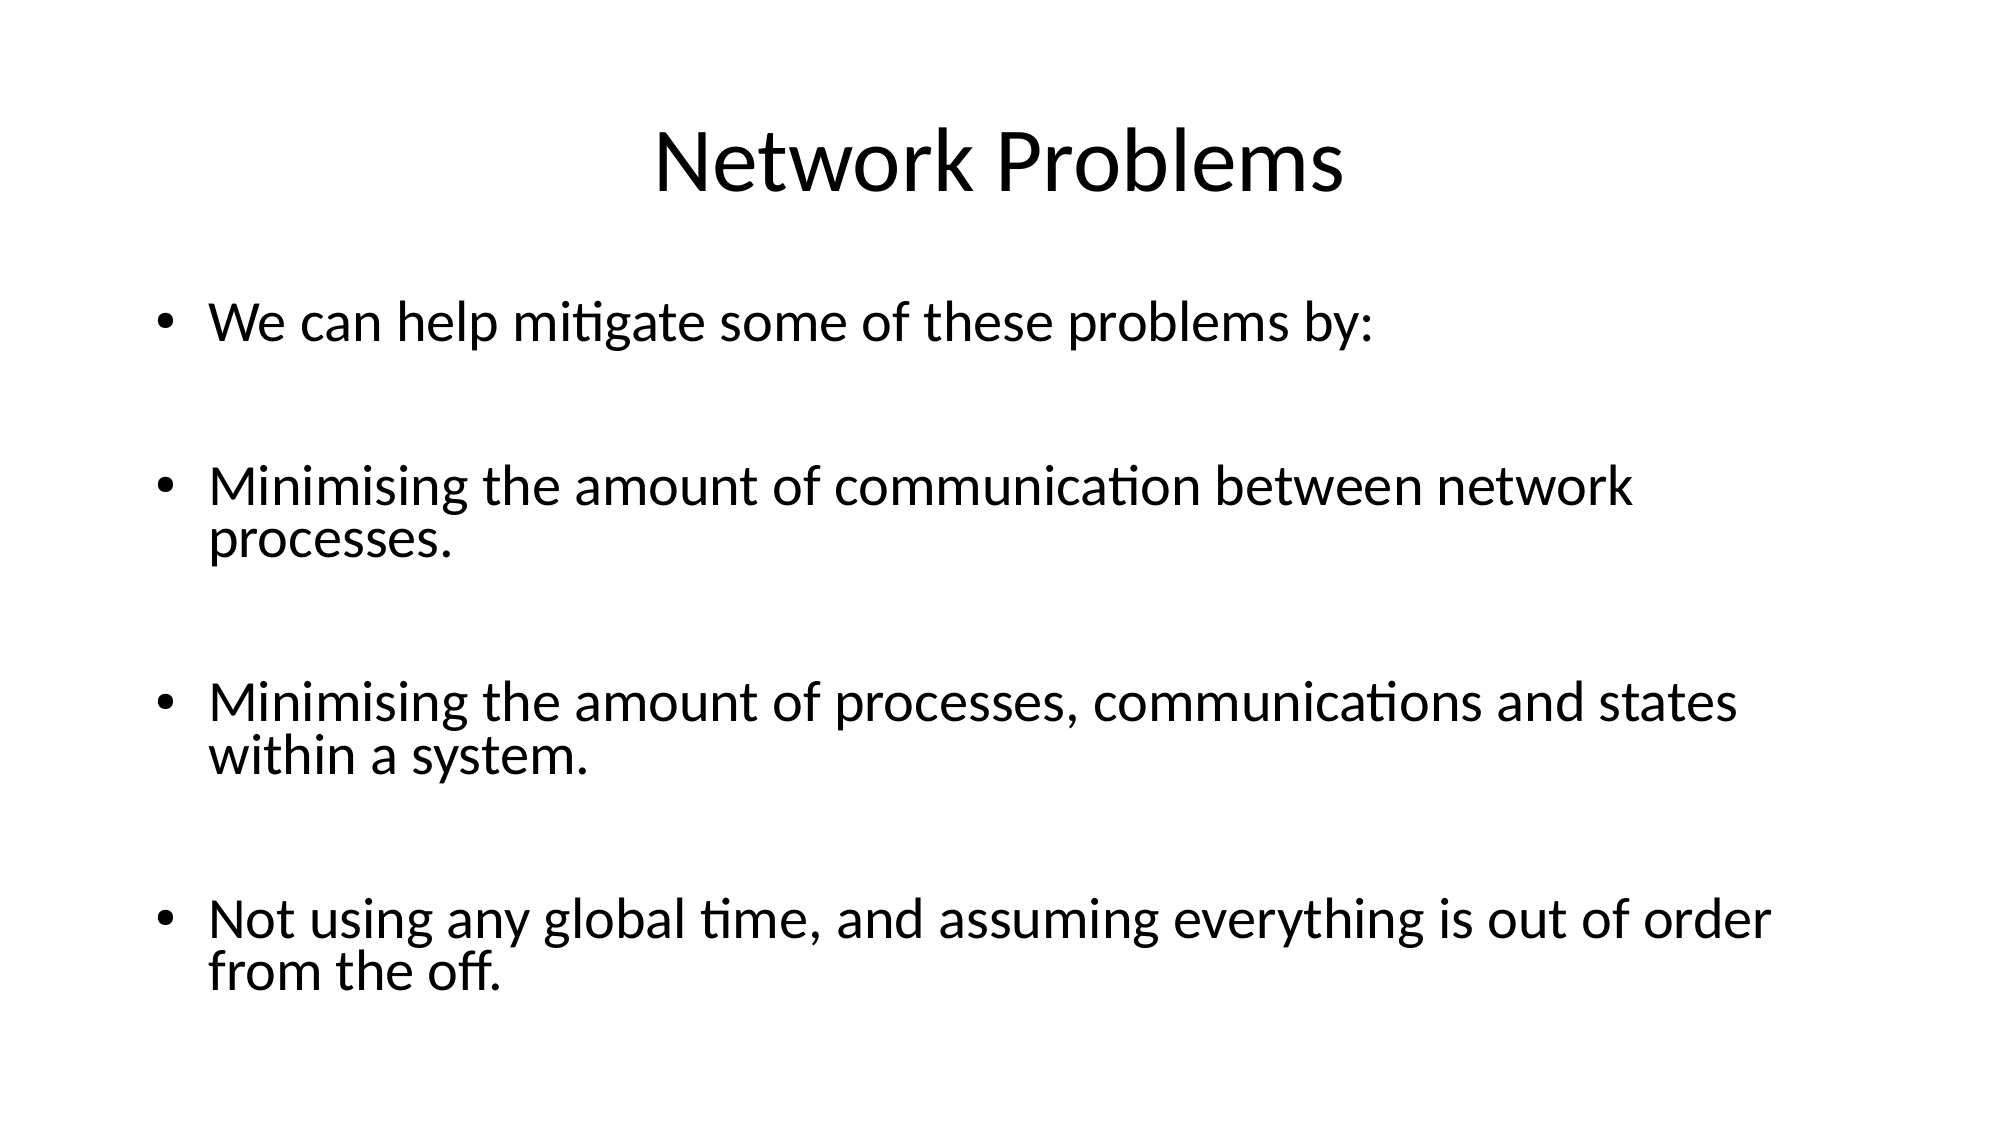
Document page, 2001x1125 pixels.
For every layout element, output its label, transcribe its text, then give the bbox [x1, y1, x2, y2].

list We can help mitigate some of these problems by: Minimising the amount of communication between network processes. Minimising the amount of processes, communications and states within a system. Not using any global time, and assuming everything is out of order from the off. [137, 299, 1863, 1014]
title Network Problems [137, 59, 1863, 278]
